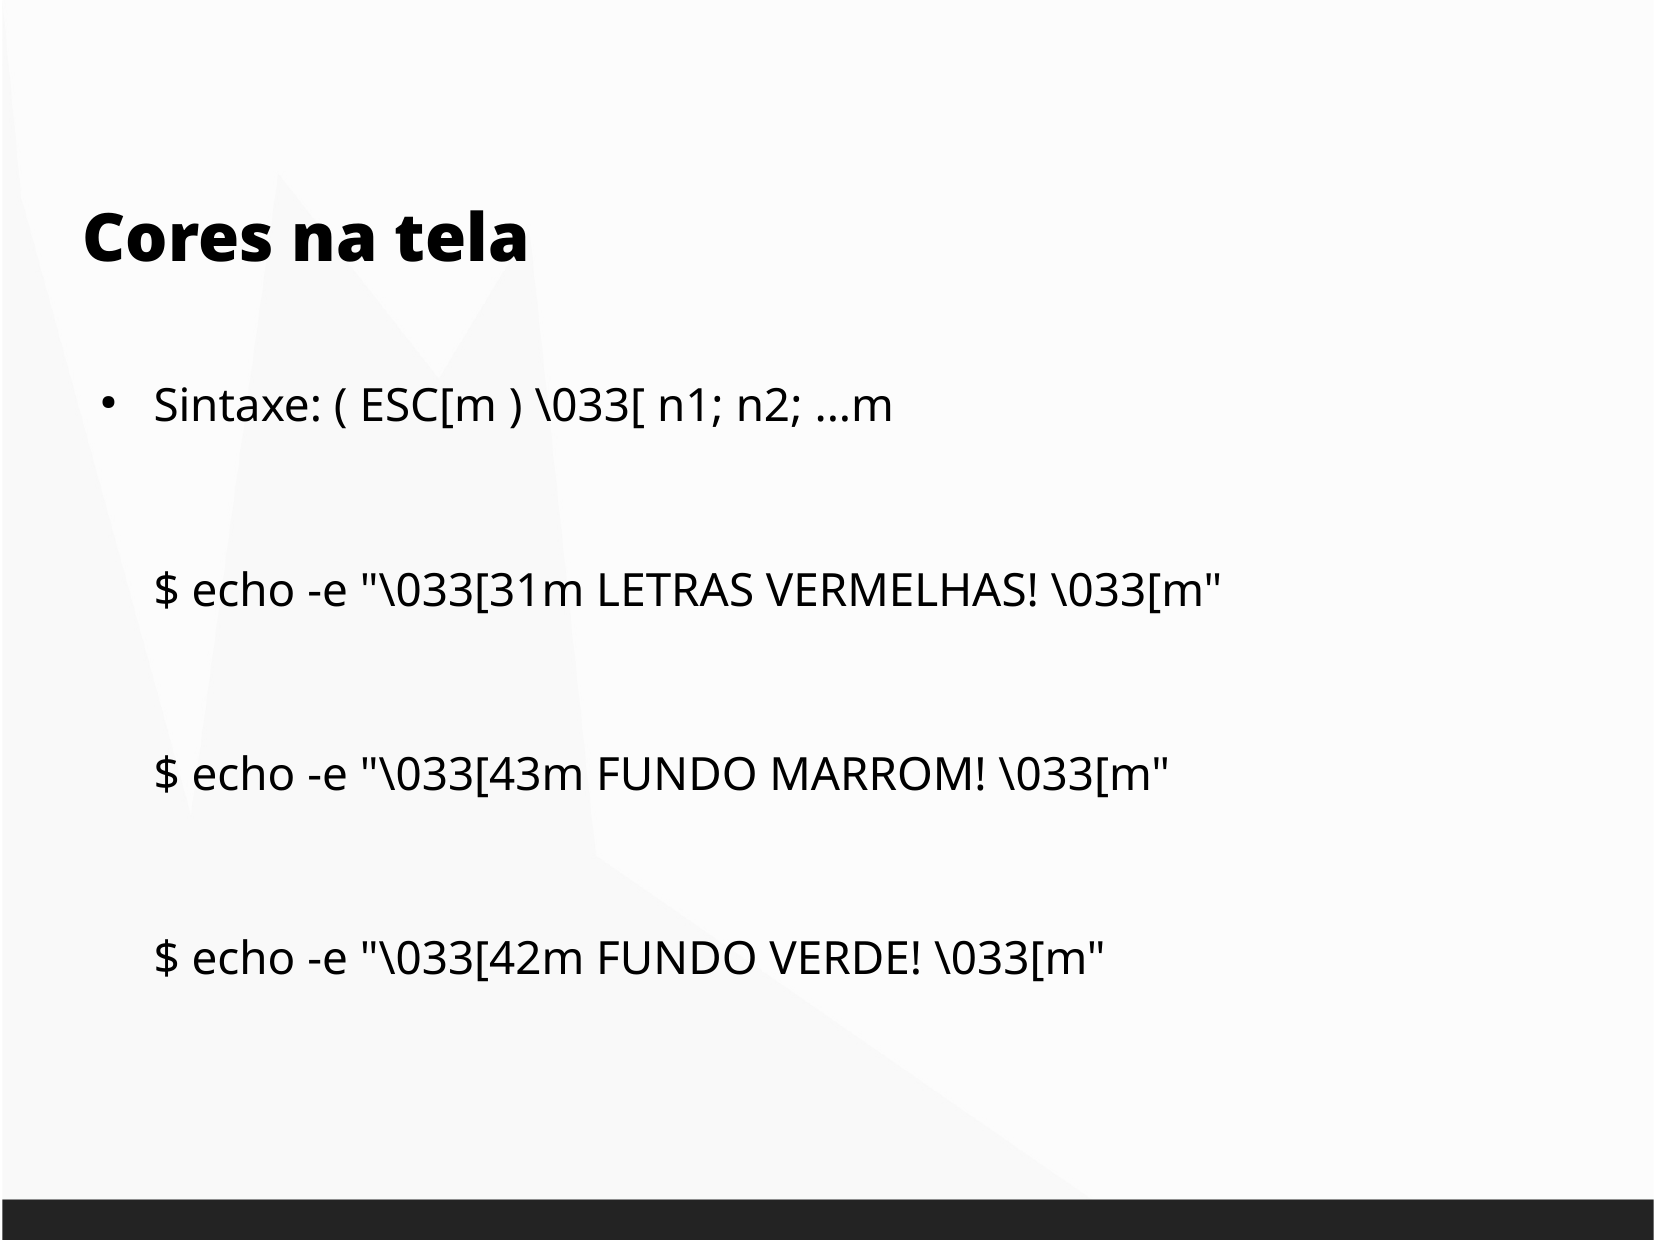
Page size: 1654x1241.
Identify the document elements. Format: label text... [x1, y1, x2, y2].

title Cores na tela [82, 132, 1571, 340]
list Sintaxe: ( ESC[m ) \033[ n1; n2; ...m $ echo -e "\033[31m LETRAS VERMELHAS! \033[m" $ echo -e "\033[43m FUNDO MARROM! \033[m" $ echo -e "\033[42m FUNDO VERDE! \033[m" [82, 372, 1571, 1093]
picture [2, 0, 1654, 1241]
